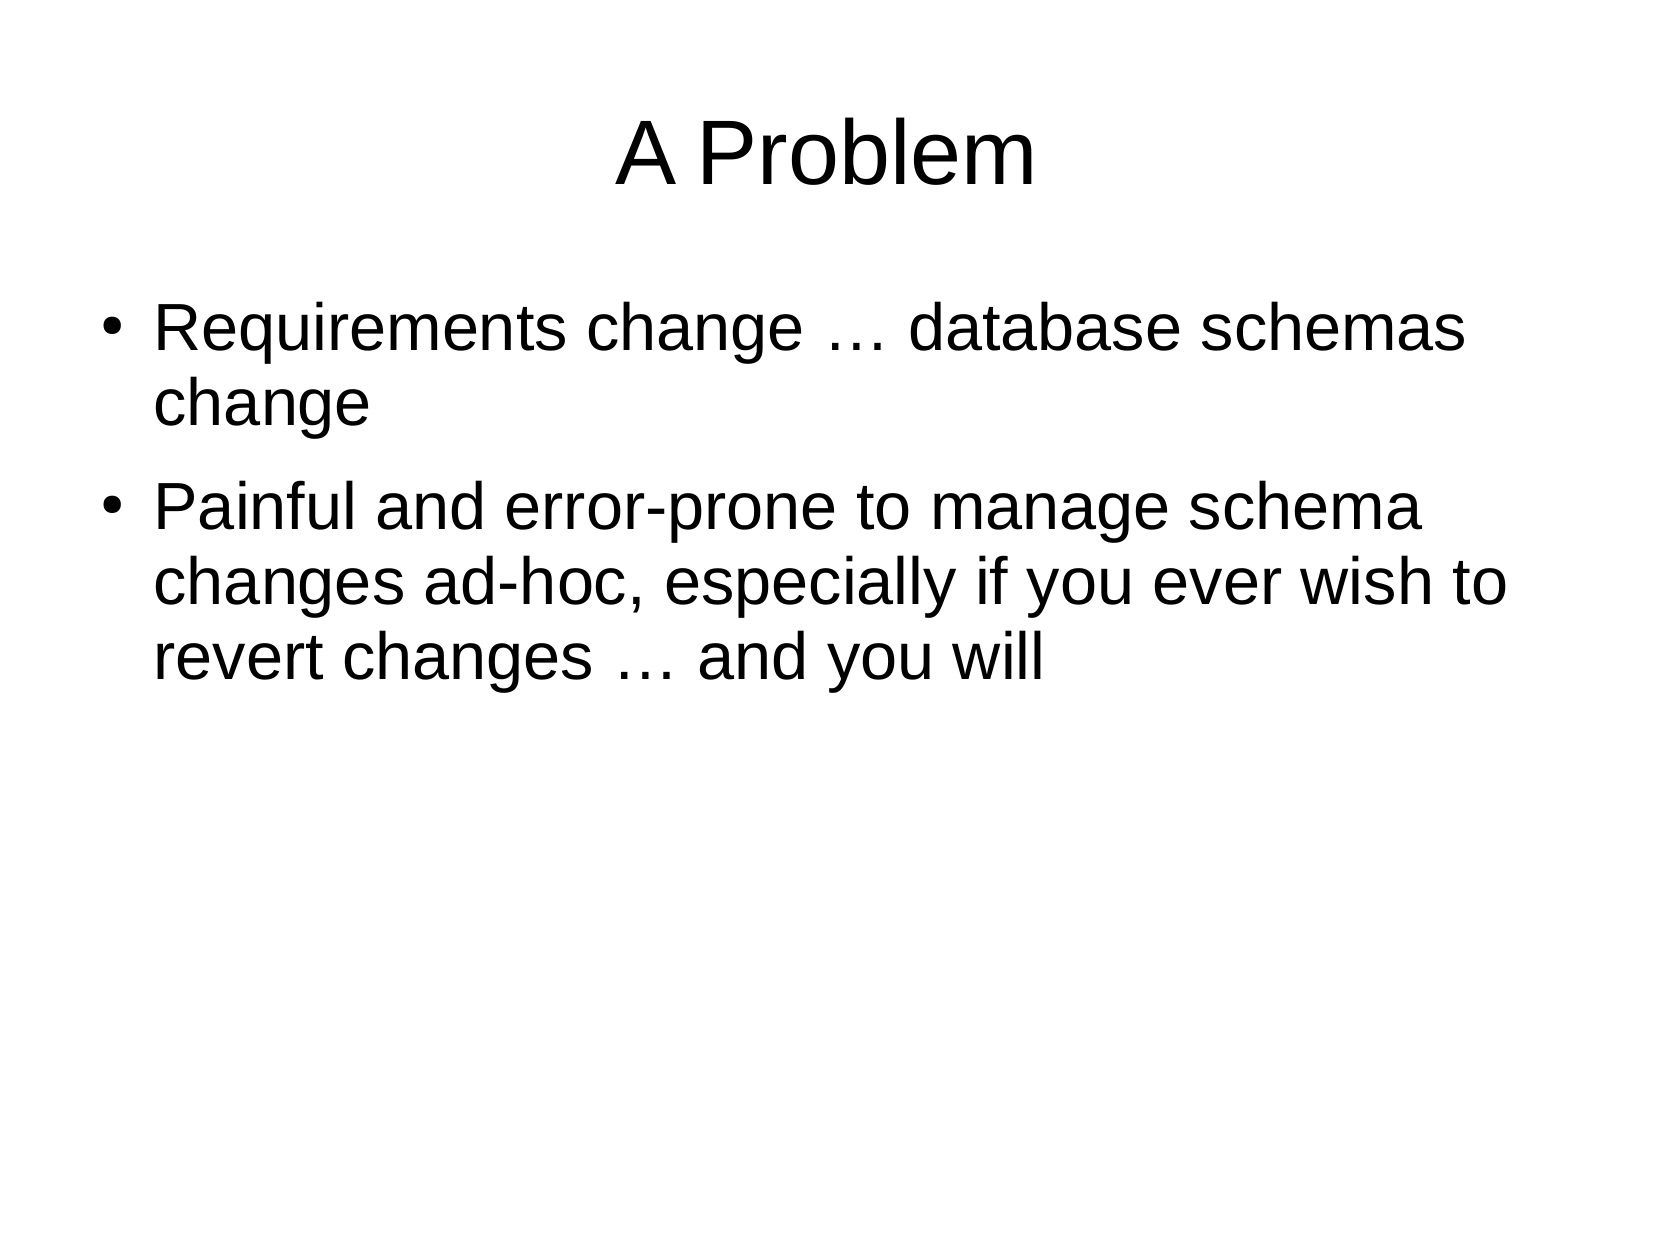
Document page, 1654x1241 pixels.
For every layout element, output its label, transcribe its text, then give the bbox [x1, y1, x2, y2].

list Requirements change … database schemas change Painful and error-prone to manage schema changes ad-hoc, especially if you ever wish to revert changes … and you will [82, 290, 1571, 1010]
title A Problem [82, 49, 1571, 257]
